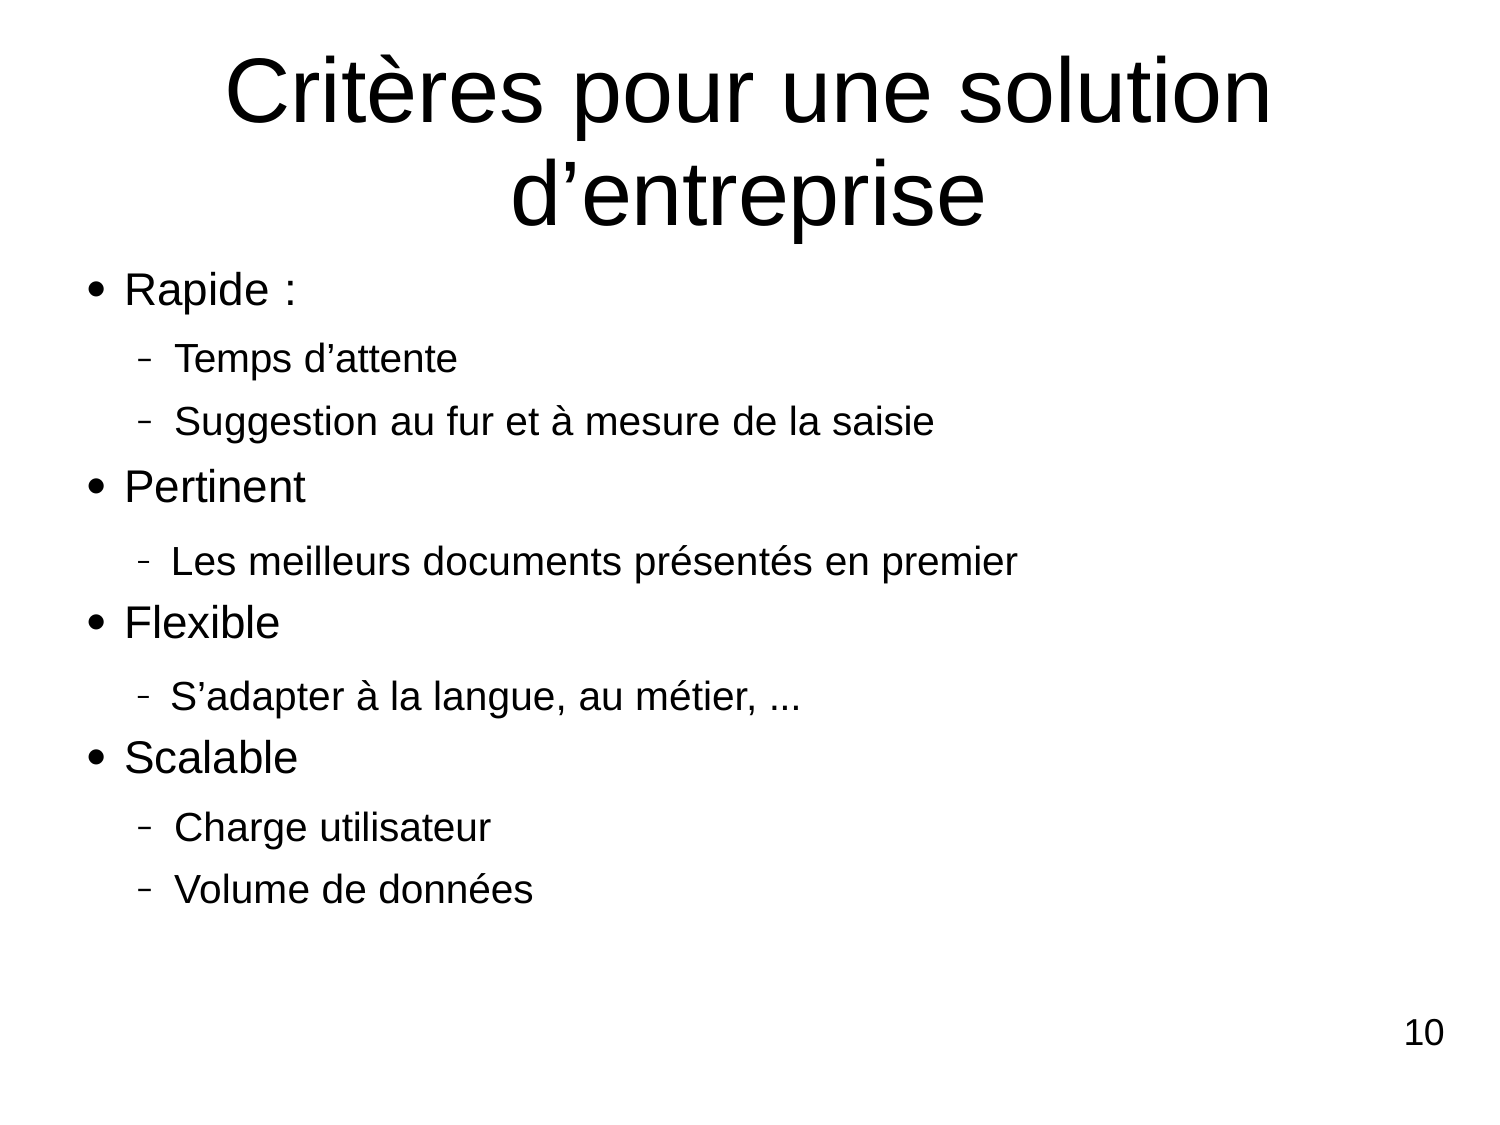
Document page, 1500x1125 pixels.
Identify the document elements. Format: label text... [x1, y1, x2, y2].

title Critères pour une solution d’entreprise [87, 26, 1413, 244]
text_box Rapide : [189, 283, 201, 302]
text_box Flexible – S’adapter à la langue, au métier, ... [118, 569, 813, 720]
text_box ● [85, 604, 107, 632]
text_box Scalable [122, 724, 306, 783]
text_box Charge utilisateur Volume de données [130, 784, 542, 912]
text_box Rapide : [122, 256, 301, 315]
slide_number 10 [1373, 1009, 1451, 1125]
text_box ● [85, 271, 107, 299]
text_box Temps d’attente Suggestion au fur et à mesure de la saisie [130, 316, 942, 434]
text_box Pertinent – Les meilleurs documents présentés en premier [118, 434, 1029, 585]
text_box ● [85, 469, 107, 496]
text_box ● [85, 739, 107, 767]
